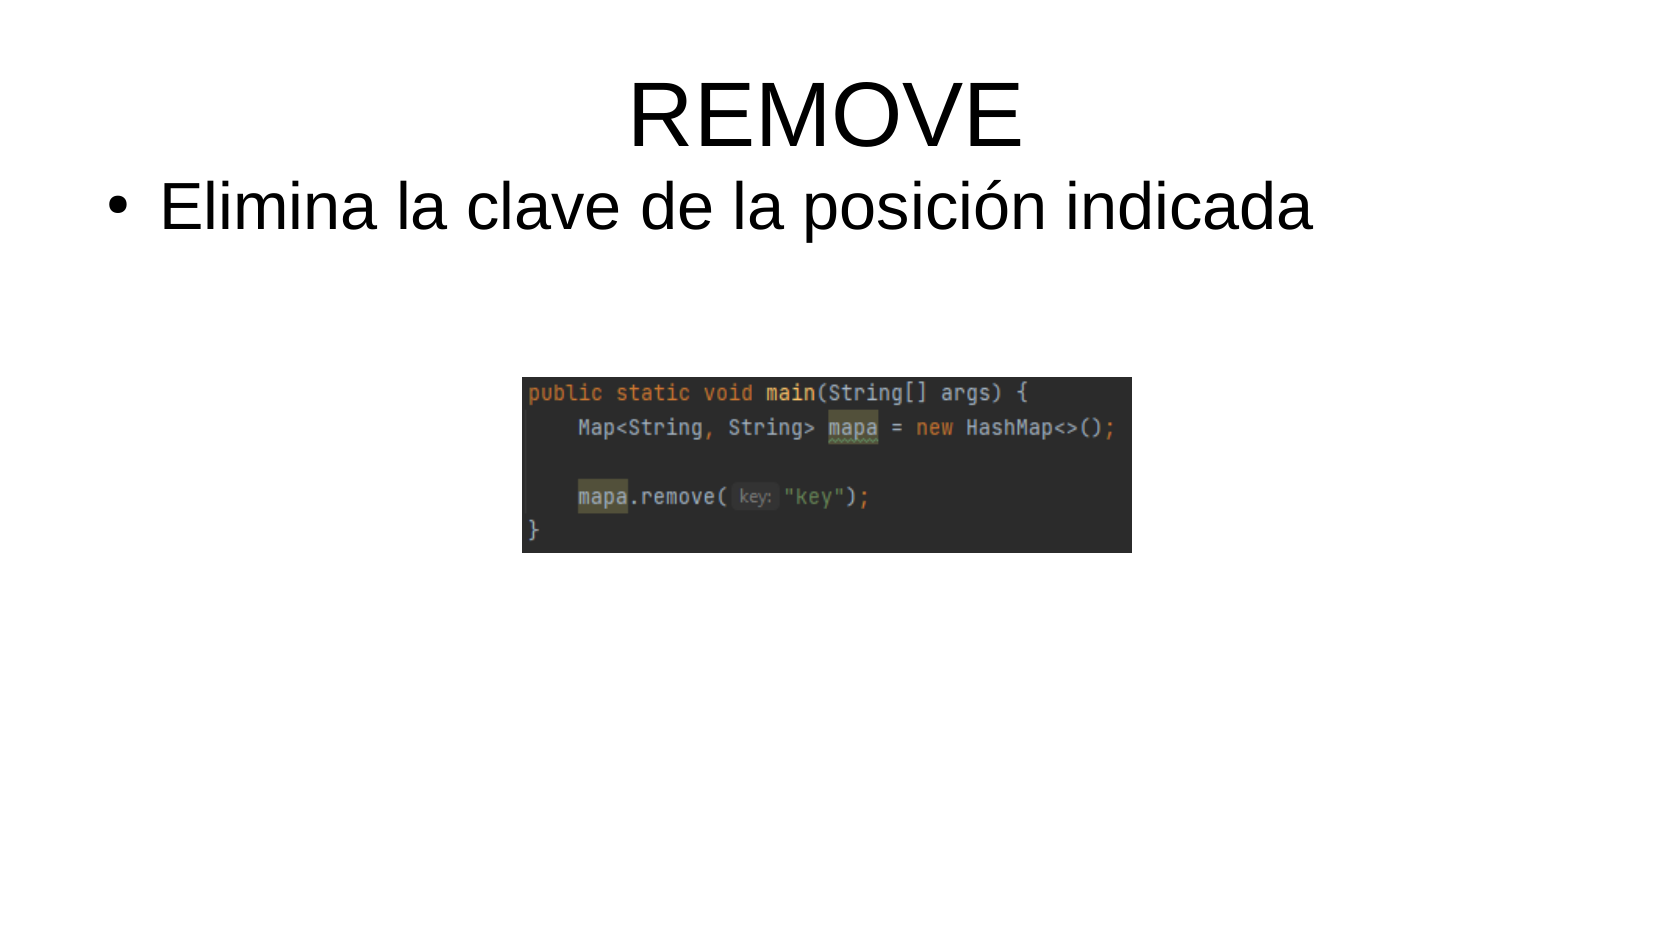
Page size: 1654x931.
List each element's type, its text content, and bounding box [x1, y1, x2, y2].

picture [522, 377, 1132, 553]
title REMOVE [82, 37, 1571, 193]
list Elimina la clave de la posición indicada [88, 169, 1577, 709]
